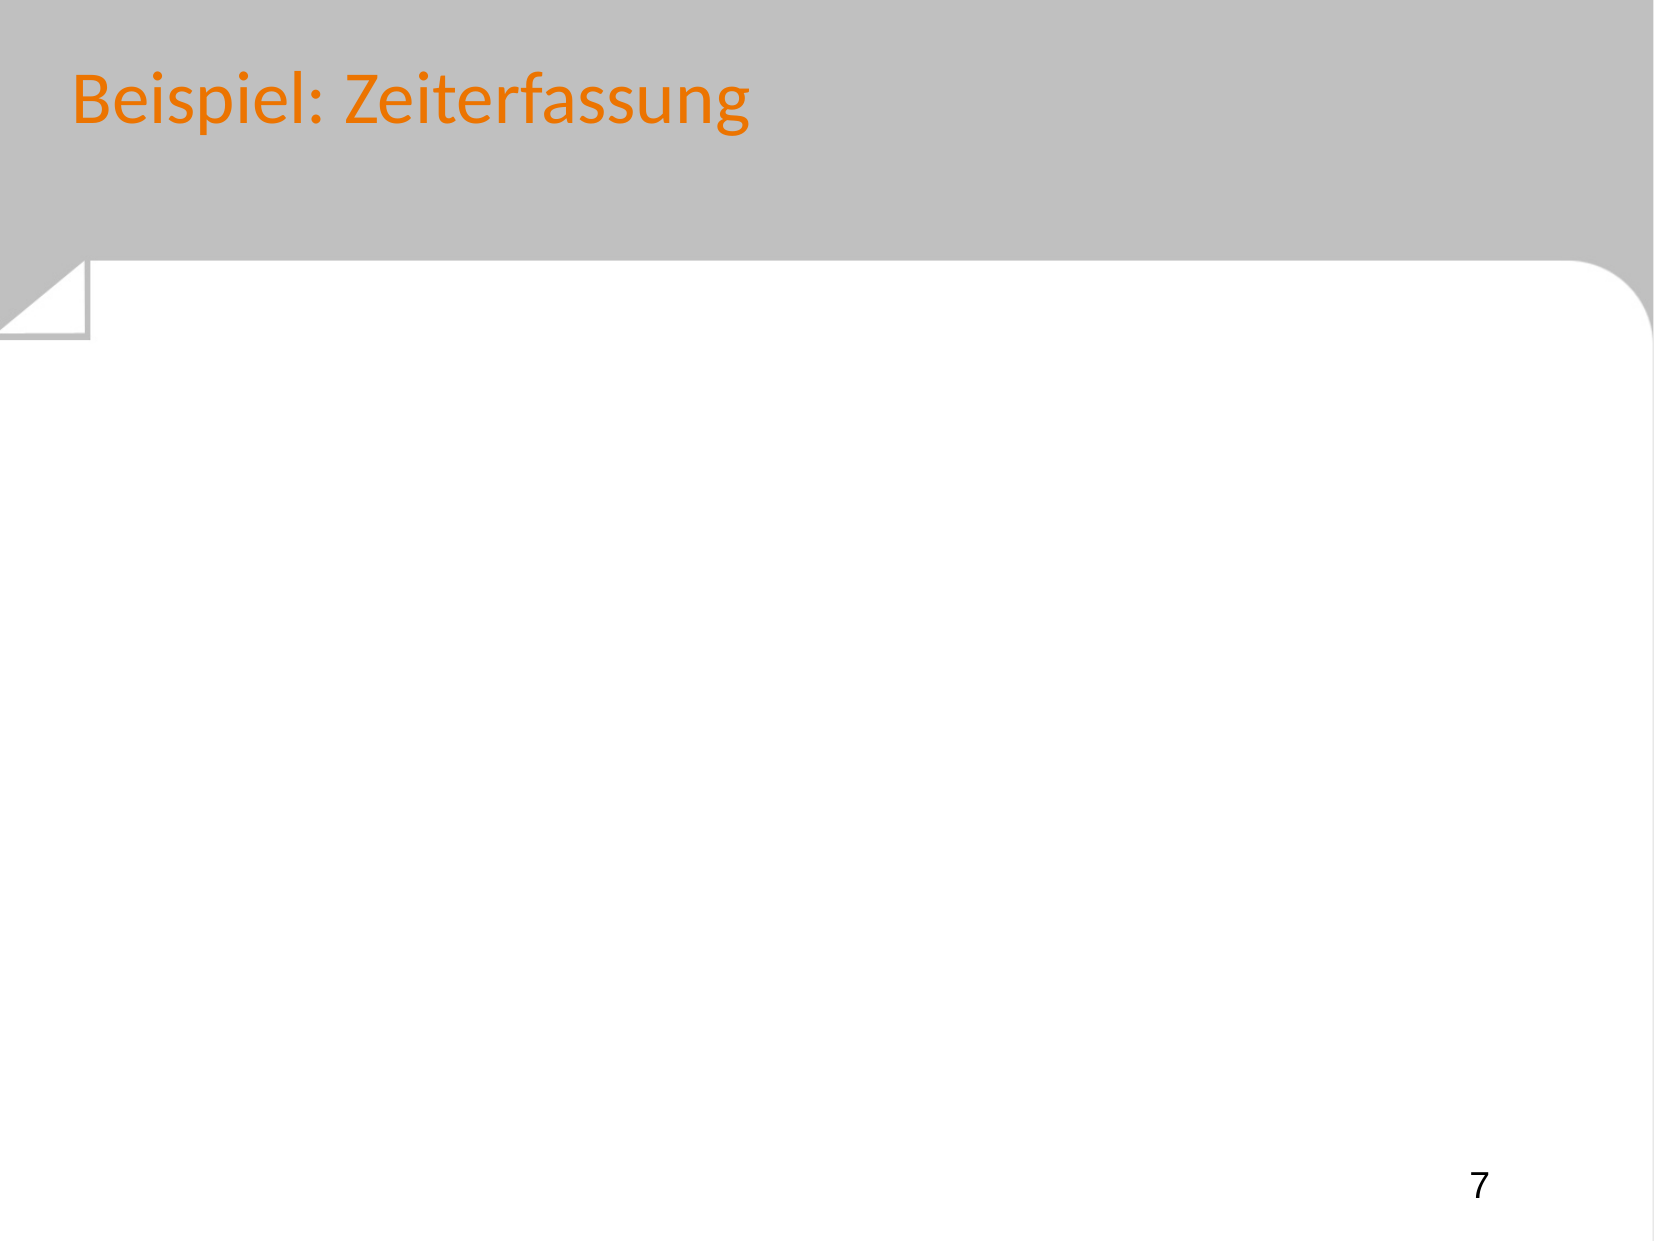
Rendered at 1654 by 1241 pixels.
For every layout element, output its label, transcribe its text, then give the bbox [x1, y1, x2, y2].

picture [0, 0, 1654, 1241]
title Beispiel: Zeiterfassung [71, 47, 1560, 162]
text_box <Foliennummer> [1454, 1157, 1654, 1228]
